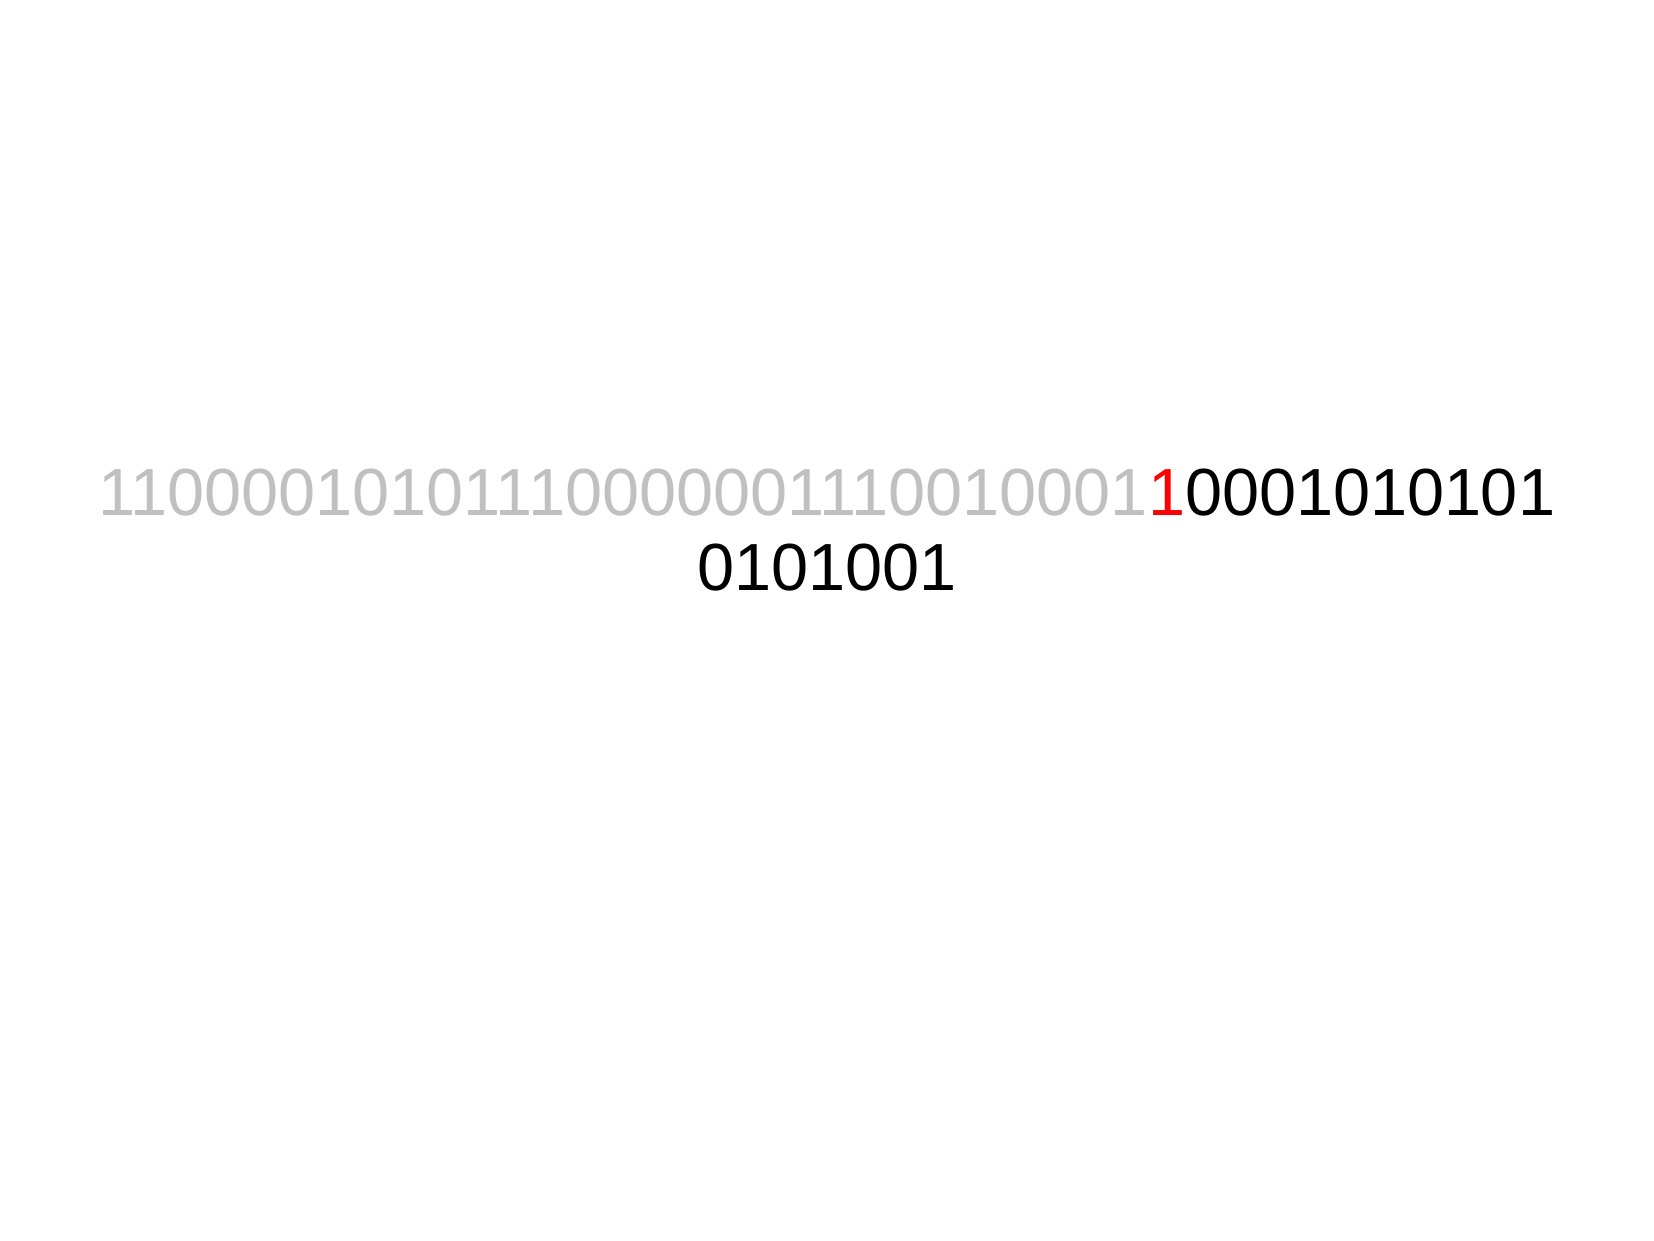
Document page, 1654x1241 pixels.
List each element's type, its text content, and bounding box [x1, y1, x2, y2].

subtitle 11000010101110000001110010001100010101010101001 [82, 49, 1571, 1010]
